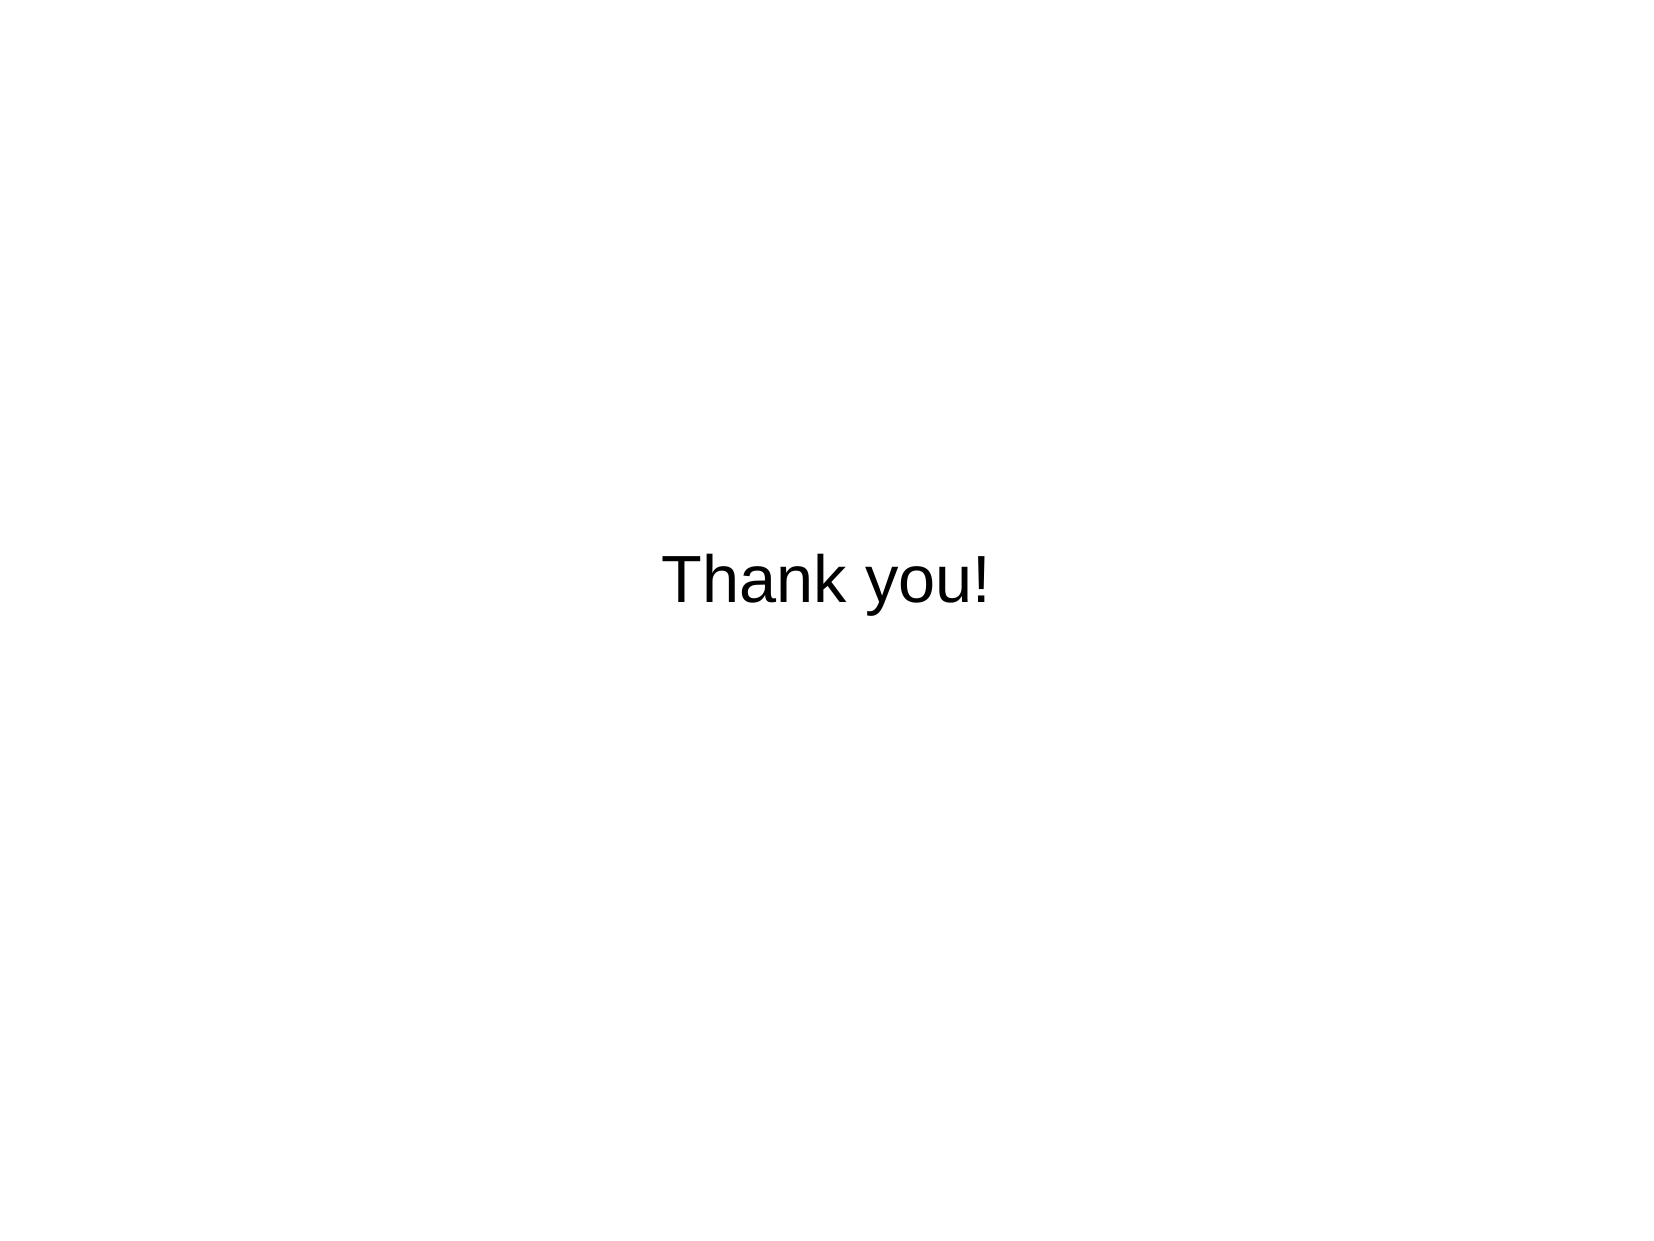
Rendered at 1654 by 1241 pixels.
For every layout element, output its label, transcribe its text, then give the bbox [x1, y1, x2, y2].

subtitle Thank you! [82, 49, 1571, 1109]
